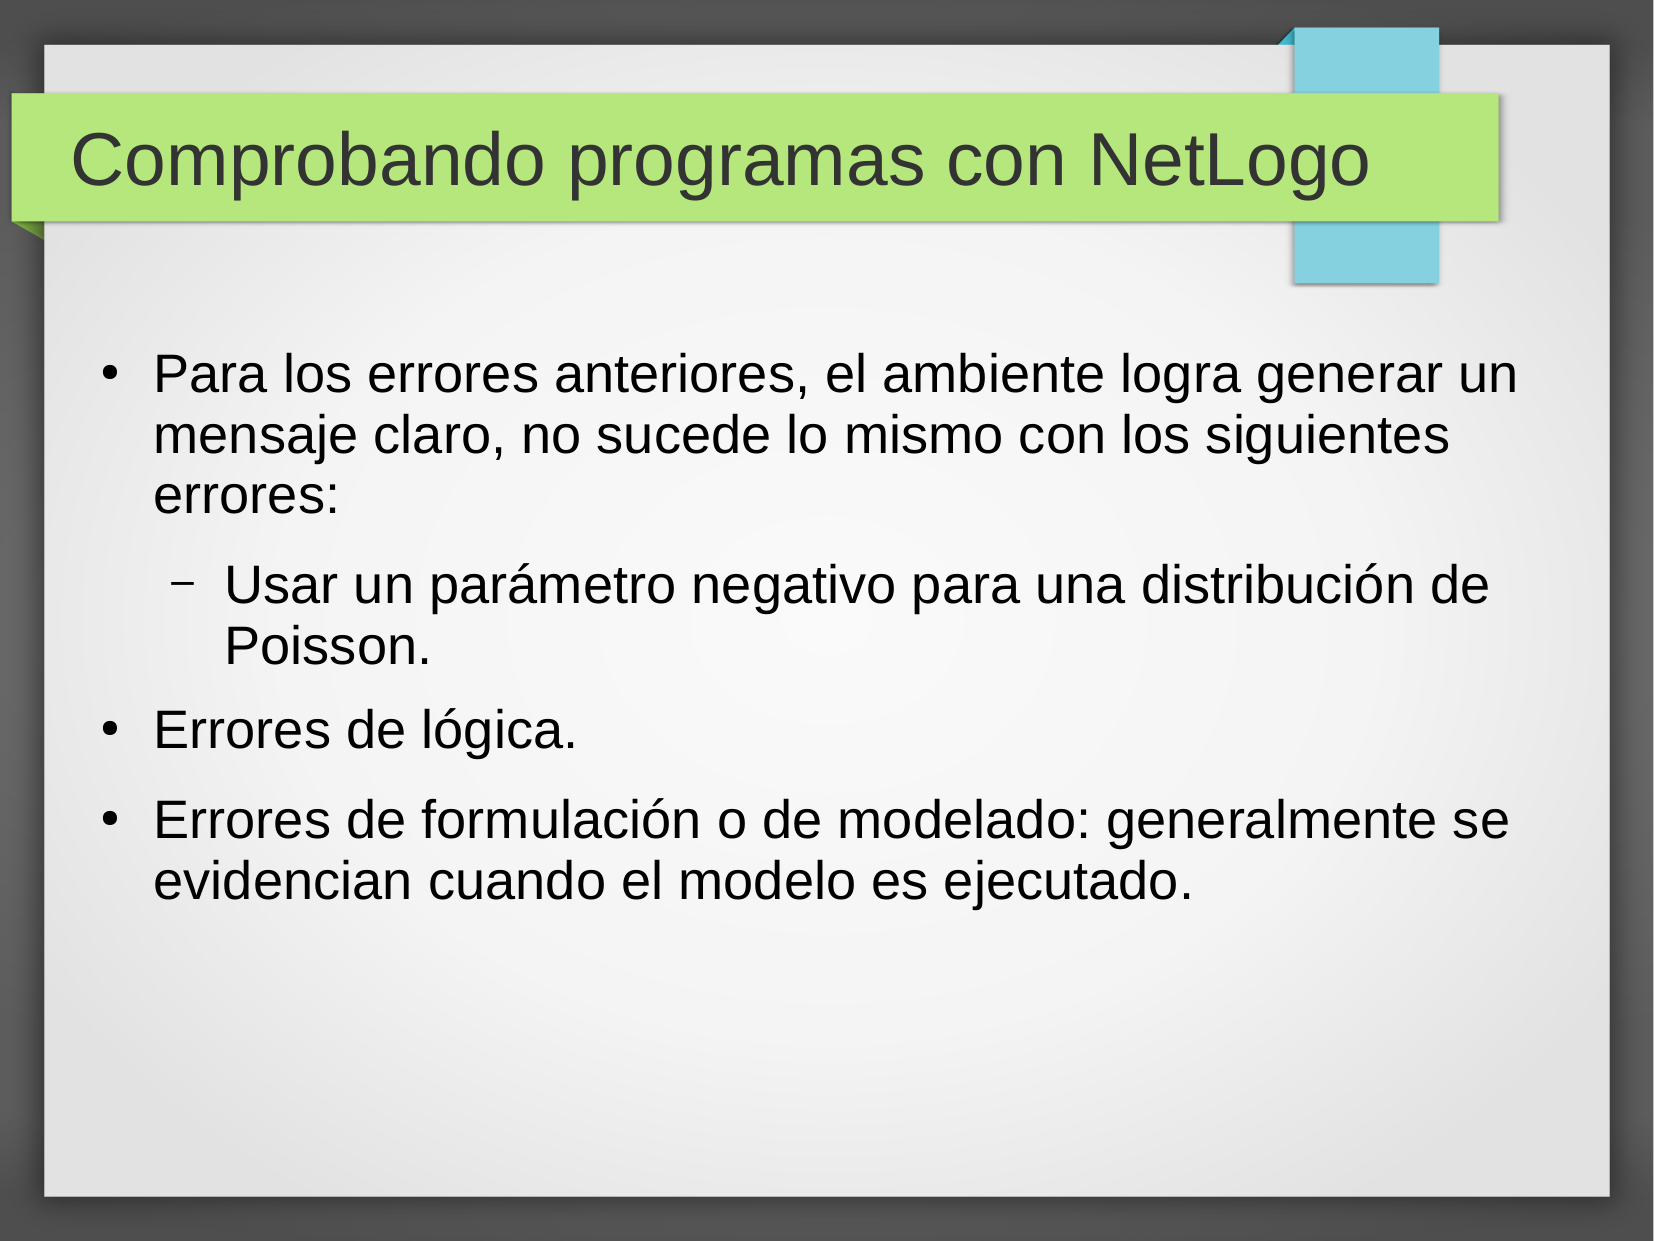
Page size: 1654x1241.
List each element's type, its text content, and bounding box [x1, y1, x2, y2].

title Comprobando programas con NetLogo [70, 106, 1441, 213]
picture [0, 0, 1654, 1241]
list Para los errores anteriores, el ambiente logra generar un mensaje claro, no sucede lo mismo con los siguientes errores: Usar un parámetro negativo para una distribución de Poisson. Errores de lógica. Errores de formulación o de modelado: generalmente se evidencian cuando el modelo es ejecutado. [82, 343, 1538, 1063]
